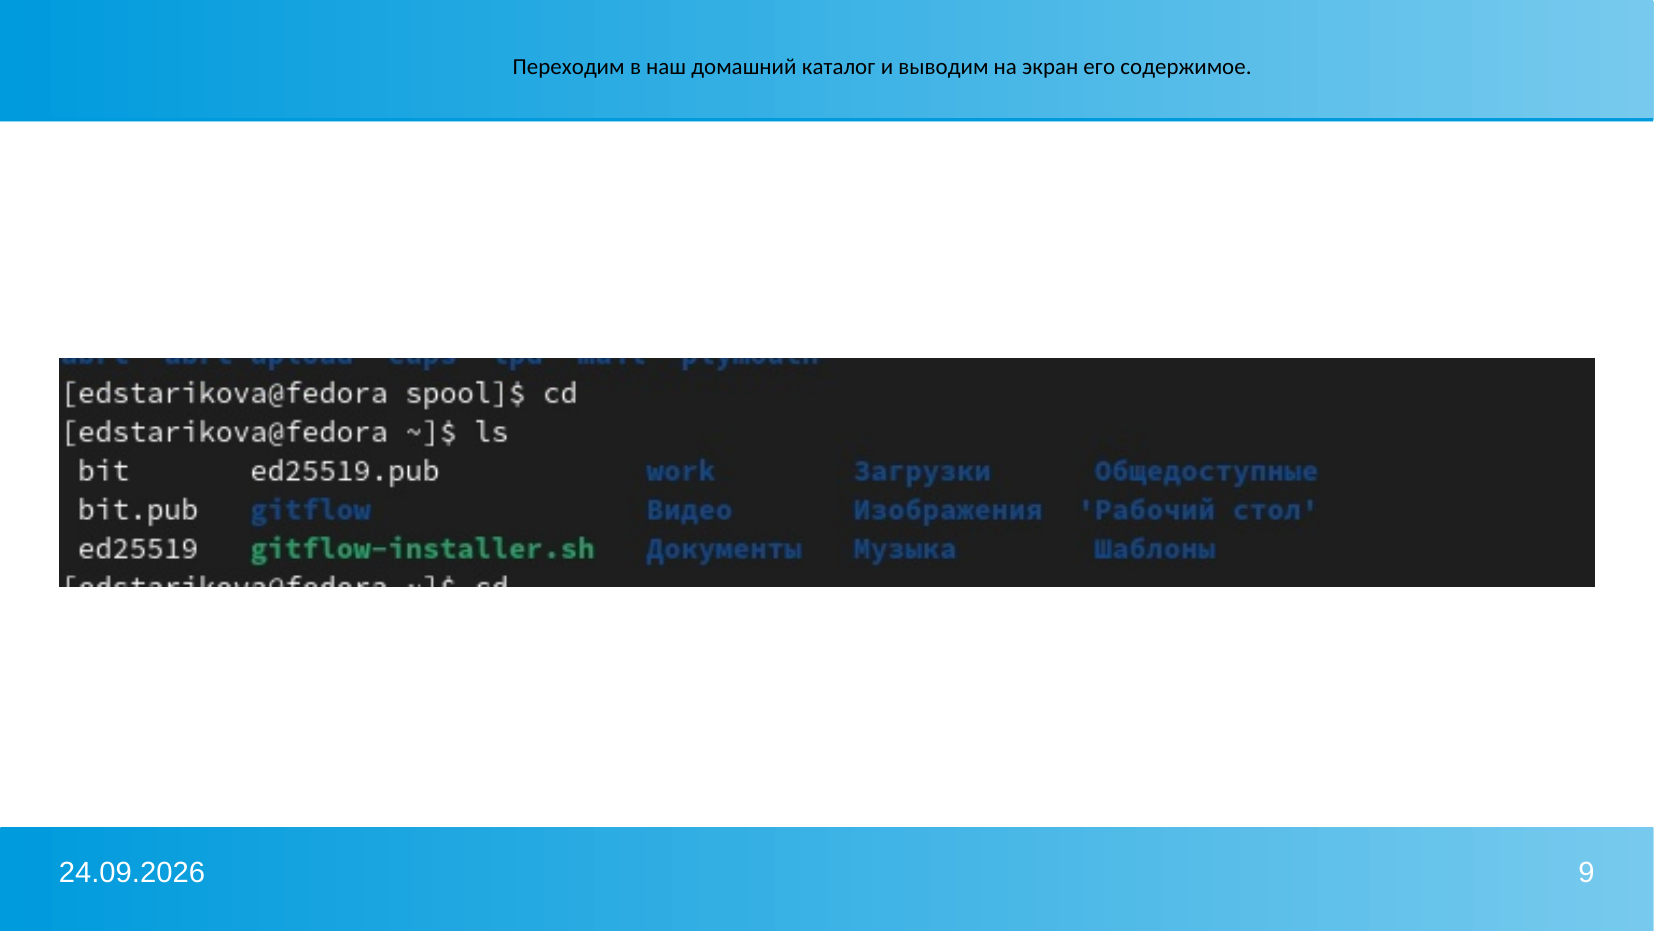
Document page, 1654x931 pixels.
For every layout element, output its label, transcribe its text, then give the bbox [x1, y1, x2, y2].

title Переходим в наш домашний каталог и выводим на экран его содержимое. [59, 29, 1595, 108]
picture [59, 358, 1595, 587]
